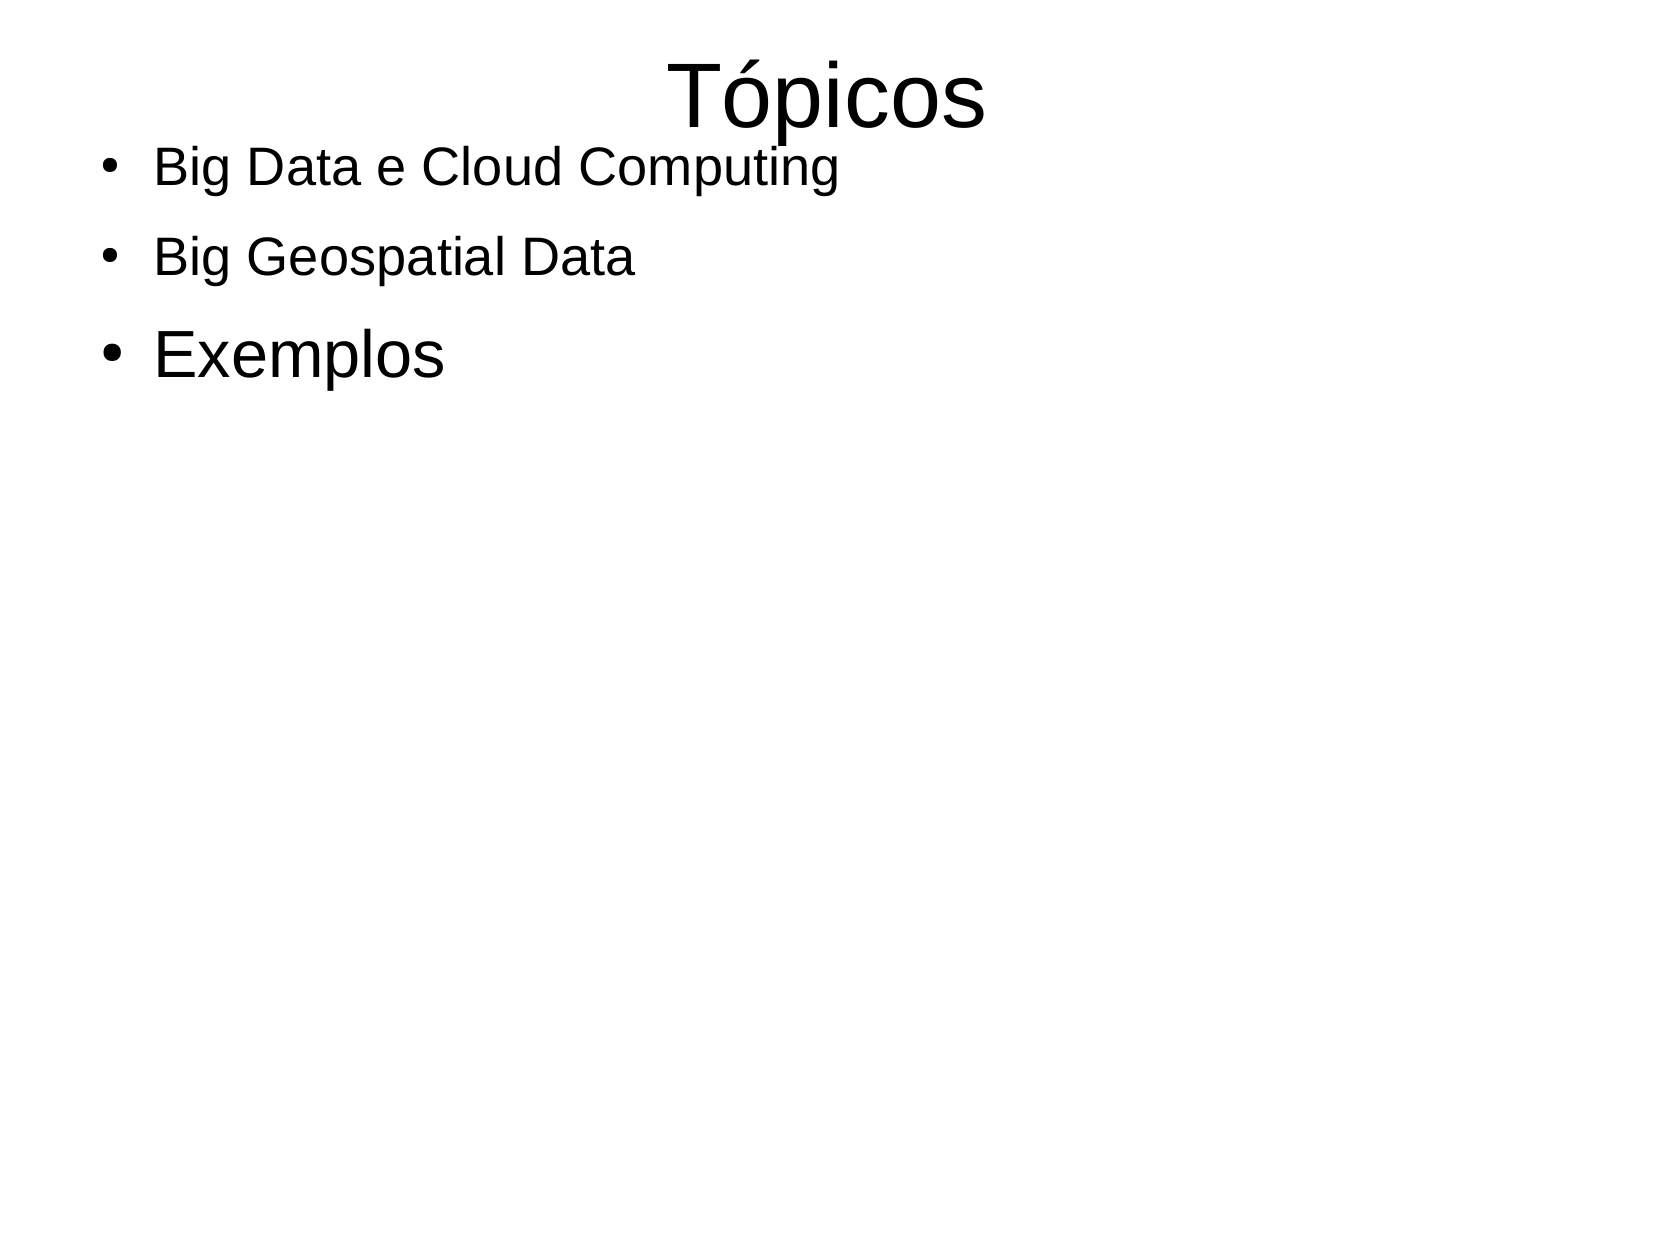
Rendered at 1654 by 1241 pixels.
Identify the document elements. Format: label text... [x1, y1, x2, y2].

list Big Data e Cloud Computing Big Geospatial Data Exemplos [82, 136, 1571, 1170]
title Tópicos [82, 44, 1571, 136]
